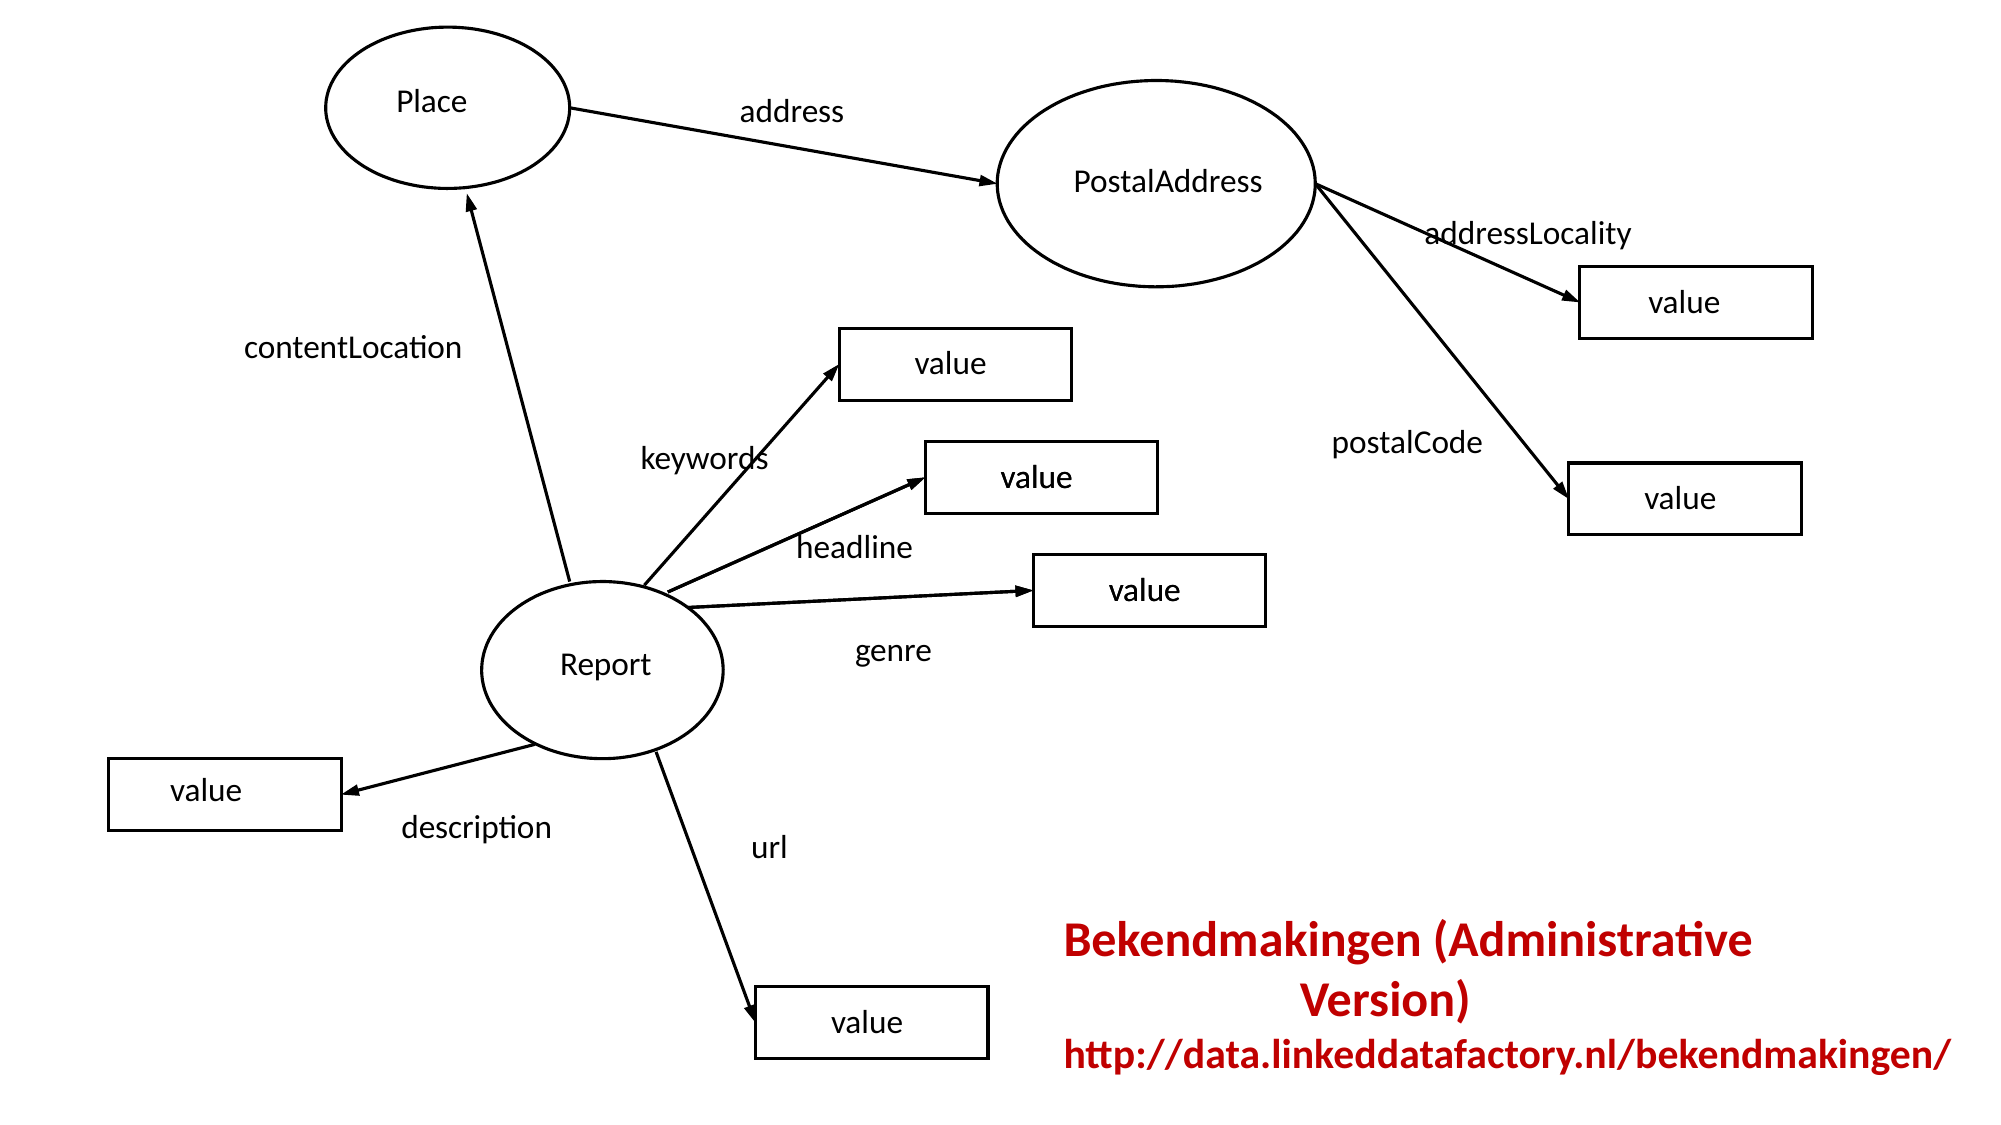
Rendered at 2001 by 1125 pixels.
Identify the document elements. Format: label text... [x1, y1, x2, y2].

text_box genre [840, 620, 949, 676]
text_box headline [781, 517, 930, 574]
text_box contentLocation [229, 317, 482, 374]
text_box value [816, 992, 920, 1048]
text_box value [899, 333, 1003, 390]
text_box value [1093, 560, 1197, 616]
text_box addressLocality [1409, 228, 1477, 259]
text_box value [985, 447, 1089, 503]
text_box addressLocality [1409, 203, 1650, 259]
text_box Place [381, 71, 484, 128]
text_box PostalAddress [1058, 151, 1281, 207]
text_box keywords [736, 428, 786, 485]
text_box value [1629, 468, 1733, 525]
text_box description [386, 797, 570, 853]
text_box url [736, 817, 804, 874]
text_box Report [544, 634, 669, 691]
text_box keywords [625, 428, 779, 485]
text_box address [724, 81, 861, 138]
text_box postalCode [1316, 413, 1501, 469]
text_box value [1633, 272, 1737, 329]
text_box headline [781, 517, 830, 539]
text_box value [155, 760, 259, 817]
text_box Bekendmakingen (Administrative Version) http://data.linkeddatafactory.nl/bekendmakingen/ [1048, 899, 2000, 1086]
